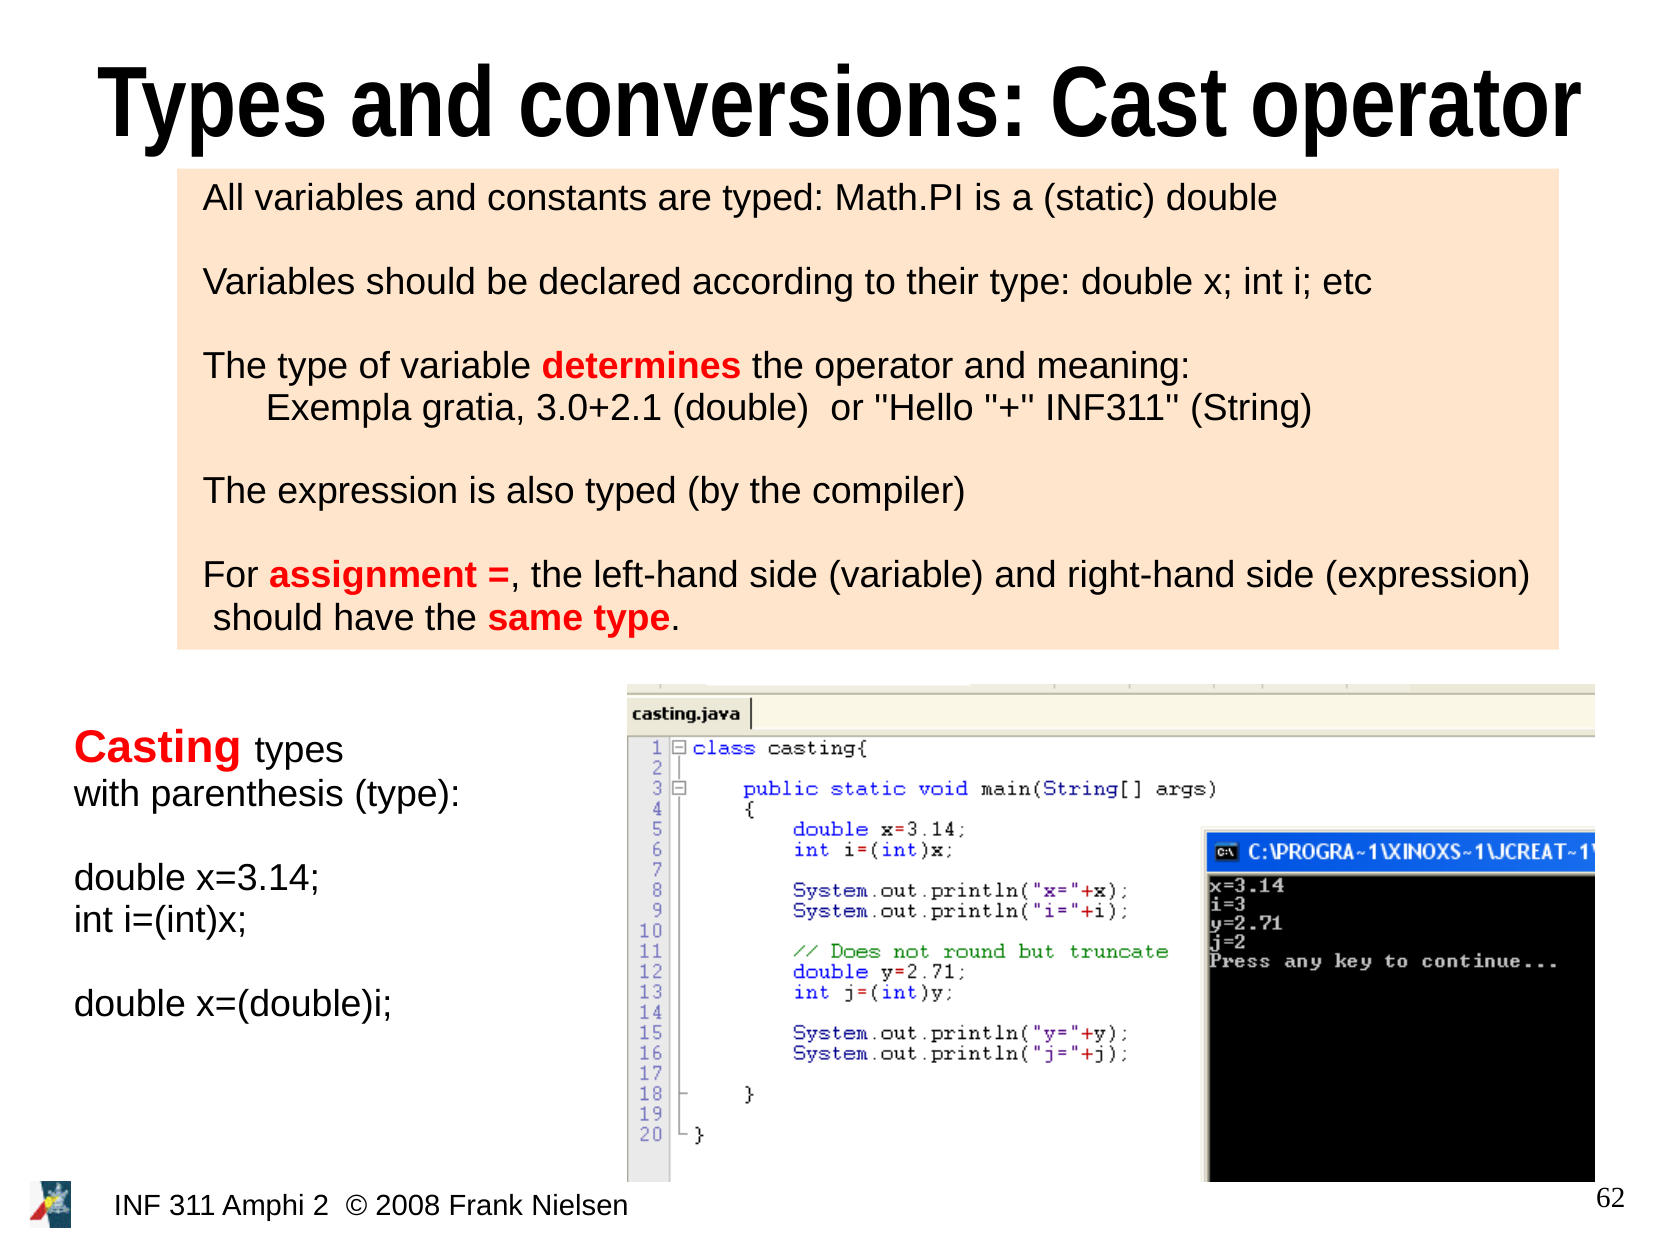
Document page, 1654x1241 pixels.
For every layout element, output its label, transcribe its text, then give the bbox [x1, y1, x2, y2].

text_box Casting types with parenthesis (type): double x=3.14; int i=(int)x; double x=(double)i; [59, 714, 475, 1034]
picture [627, 684, 1595, 1182]
text_box All variables and constants are typed: Math.PI is a (static) double Variables should be declared according to their type: double x; int i; etc The type of variable determines the operator and meaning: Exempla gratia, 3.0+2.1 (double) or ''Hello ''+'' INF311'' (String) The expression is also typed (by the compiler) For assignment =, the left-hand side (variable) and right-hand side (expression) should have the same type. [177, 168, 1559, 650]
text_box Types and conversions: Cast operator [59, 35, 1625, 165]
picture [29, 1181, 71, 1228]
